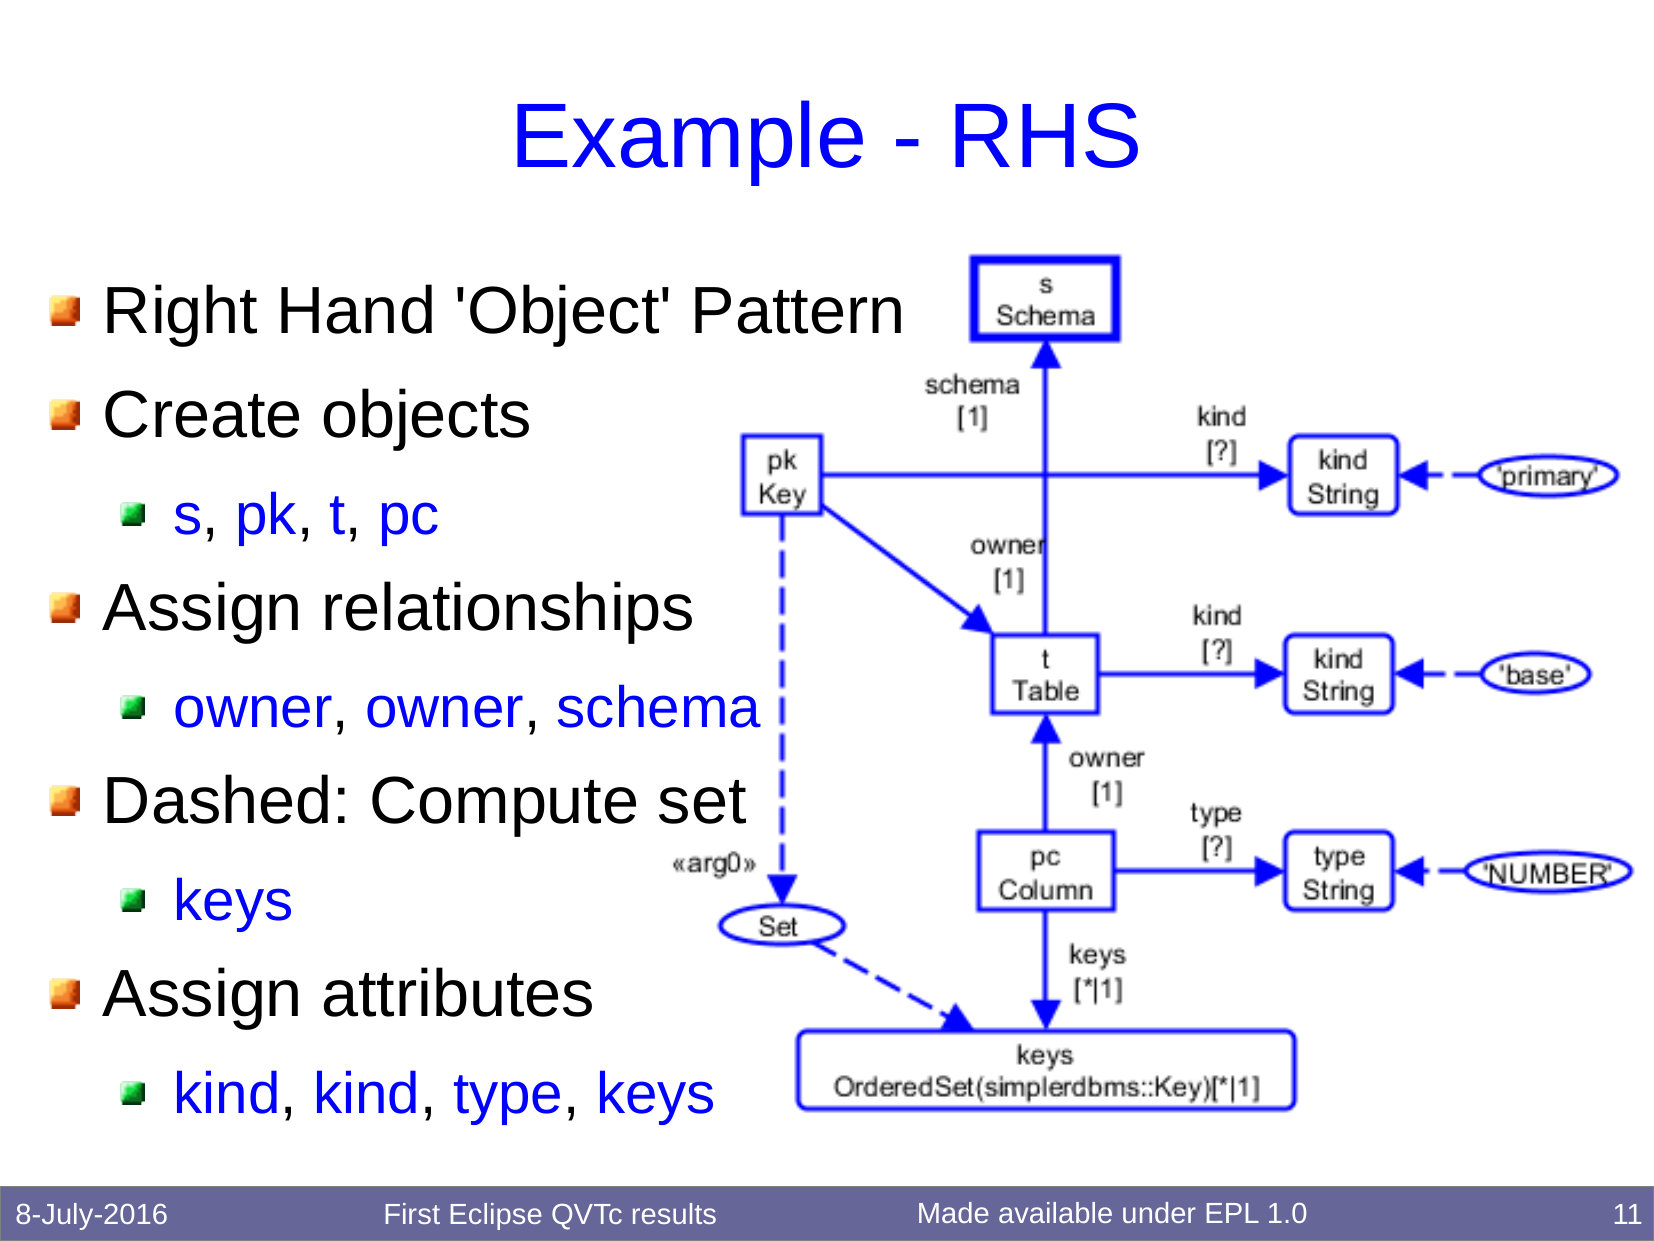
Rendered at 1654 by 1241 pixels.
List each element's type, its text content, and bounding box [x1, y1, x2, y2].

title Example - RHS [82, 49, 1571, 222]
list Right Hand 'Object' Pattern Create objects s, pk, t, pc Assign relationships owner, owner, schema Dashed: Compute set keys Assign attributes kind, kind, type, keys [31, 273, 1229, 1125]
picture [617, 225, 1654, 1145]
